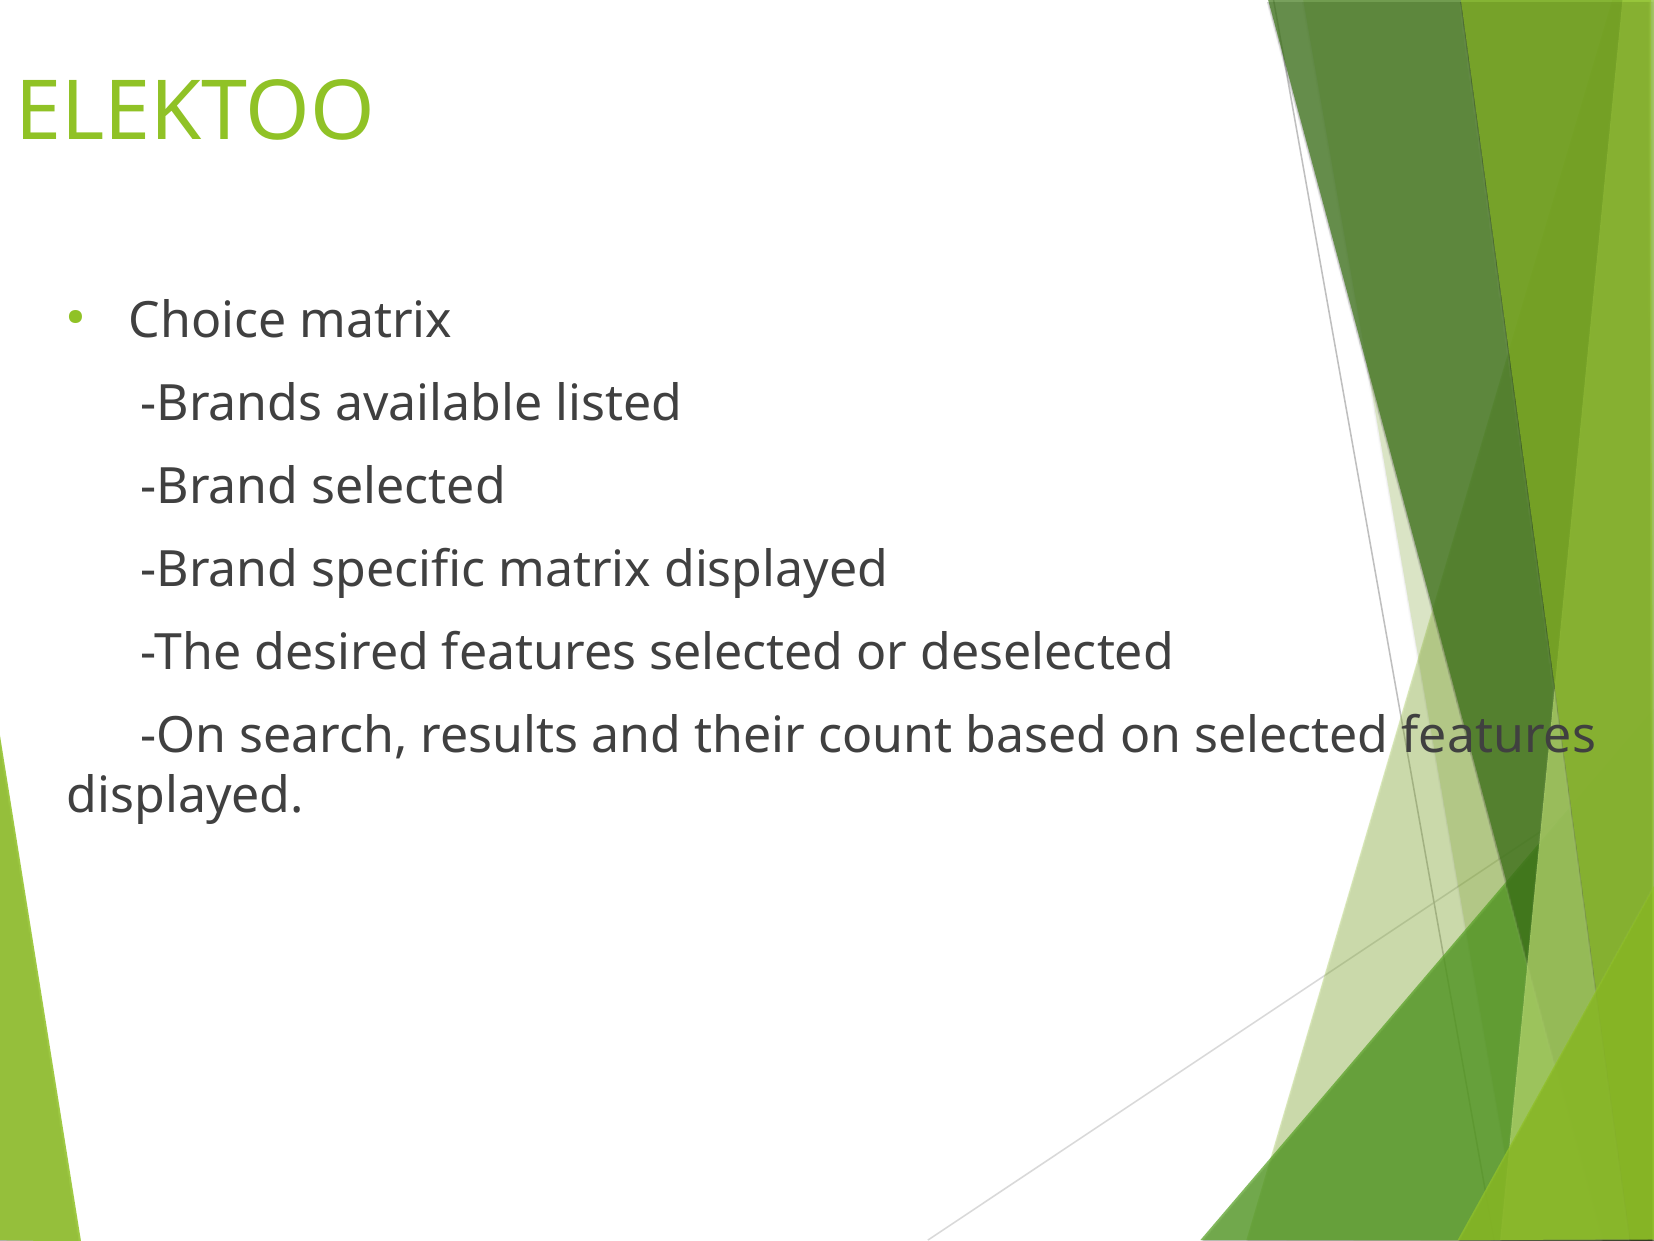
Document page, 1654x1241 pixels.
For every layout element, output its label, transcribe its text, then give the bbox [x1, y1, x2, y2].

list Choice matrix -Brands available listed -Brand selected -Brand specific matrix displayed -The desired features selected or deselected -On search, results and their count based on selected features displayed. [51, 280, 1616, 1000]
title ELEKTOO [0, 49, 1489, 257]
